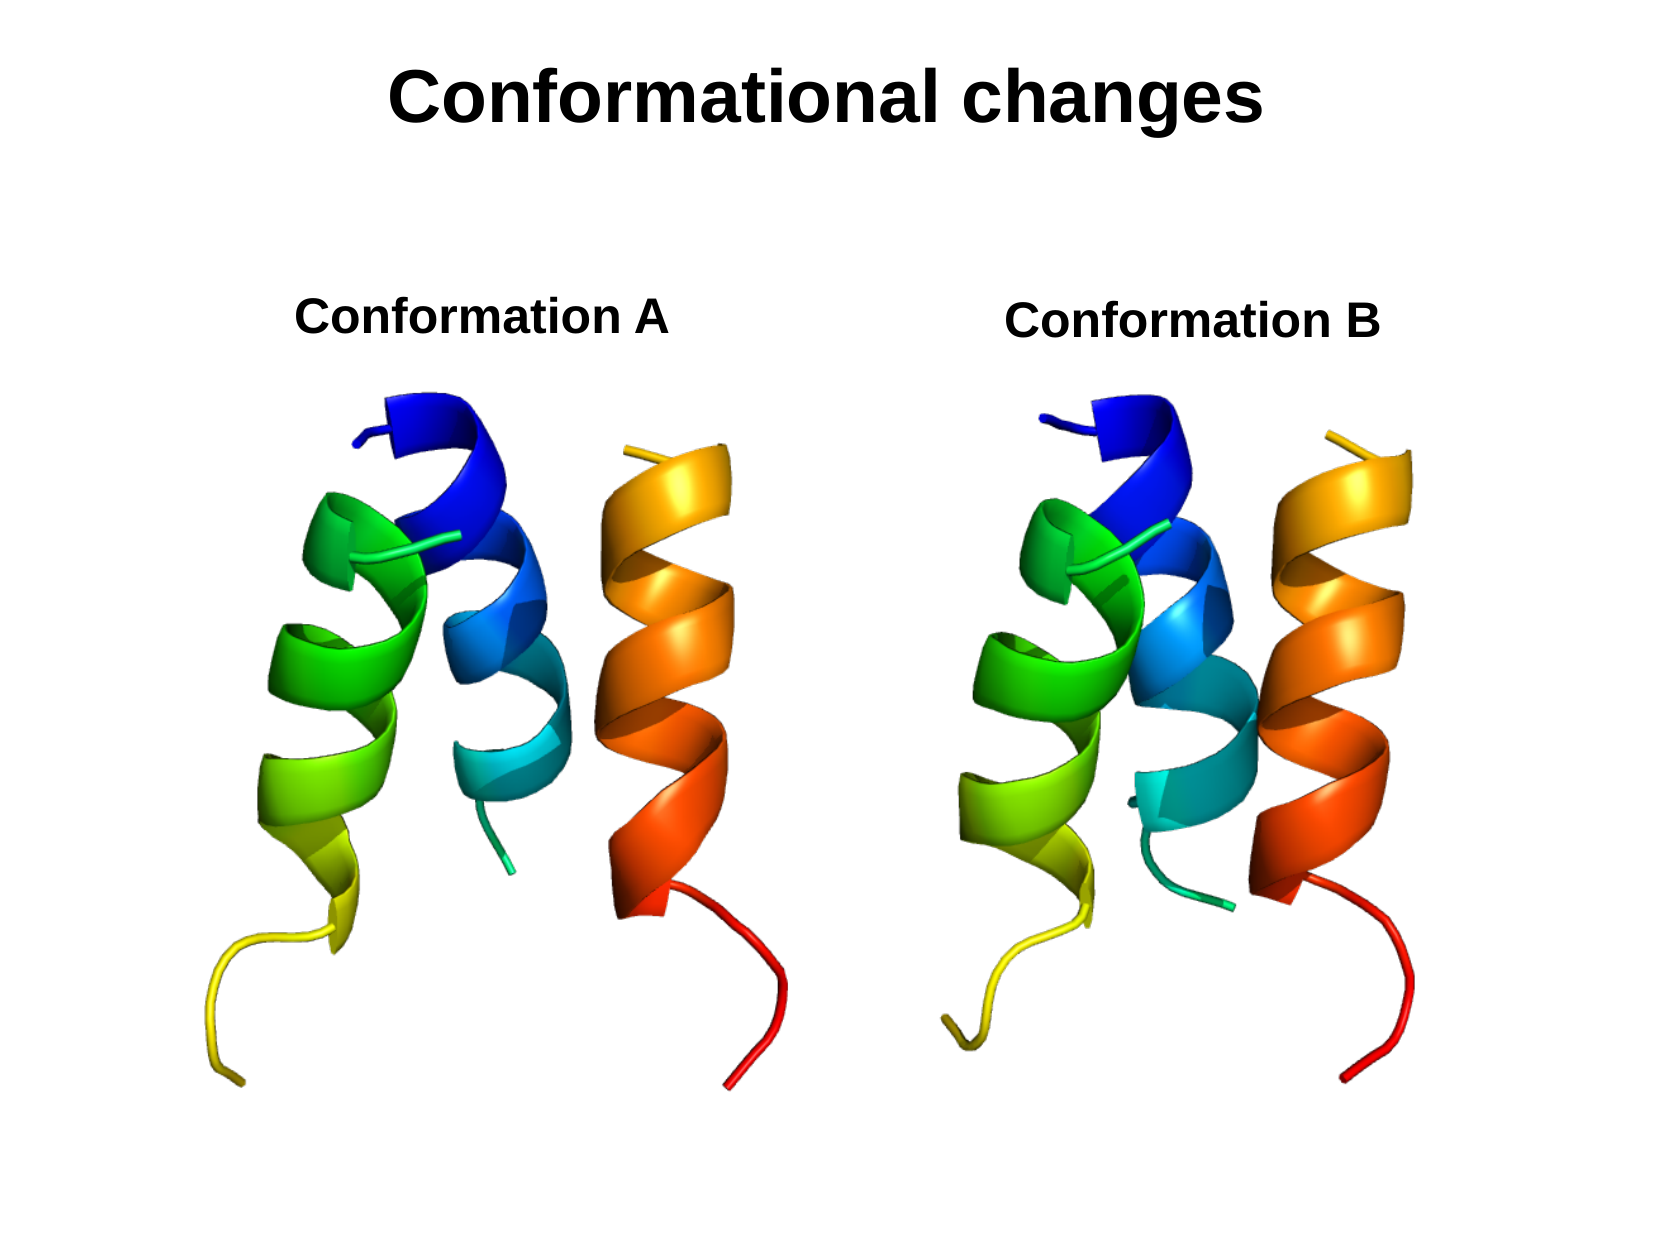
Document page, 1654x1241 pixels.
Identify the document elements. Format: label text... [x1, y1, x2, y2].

text_box Conformation B [975, 285, 1411, 412]
text_box Conformation A [276, 280, 688, 355]
picture [193, 354, 826, 1112]
picture [883, 354, 1516, 1112]
text_box Conformational changes [0, 47, 1654, 146]
